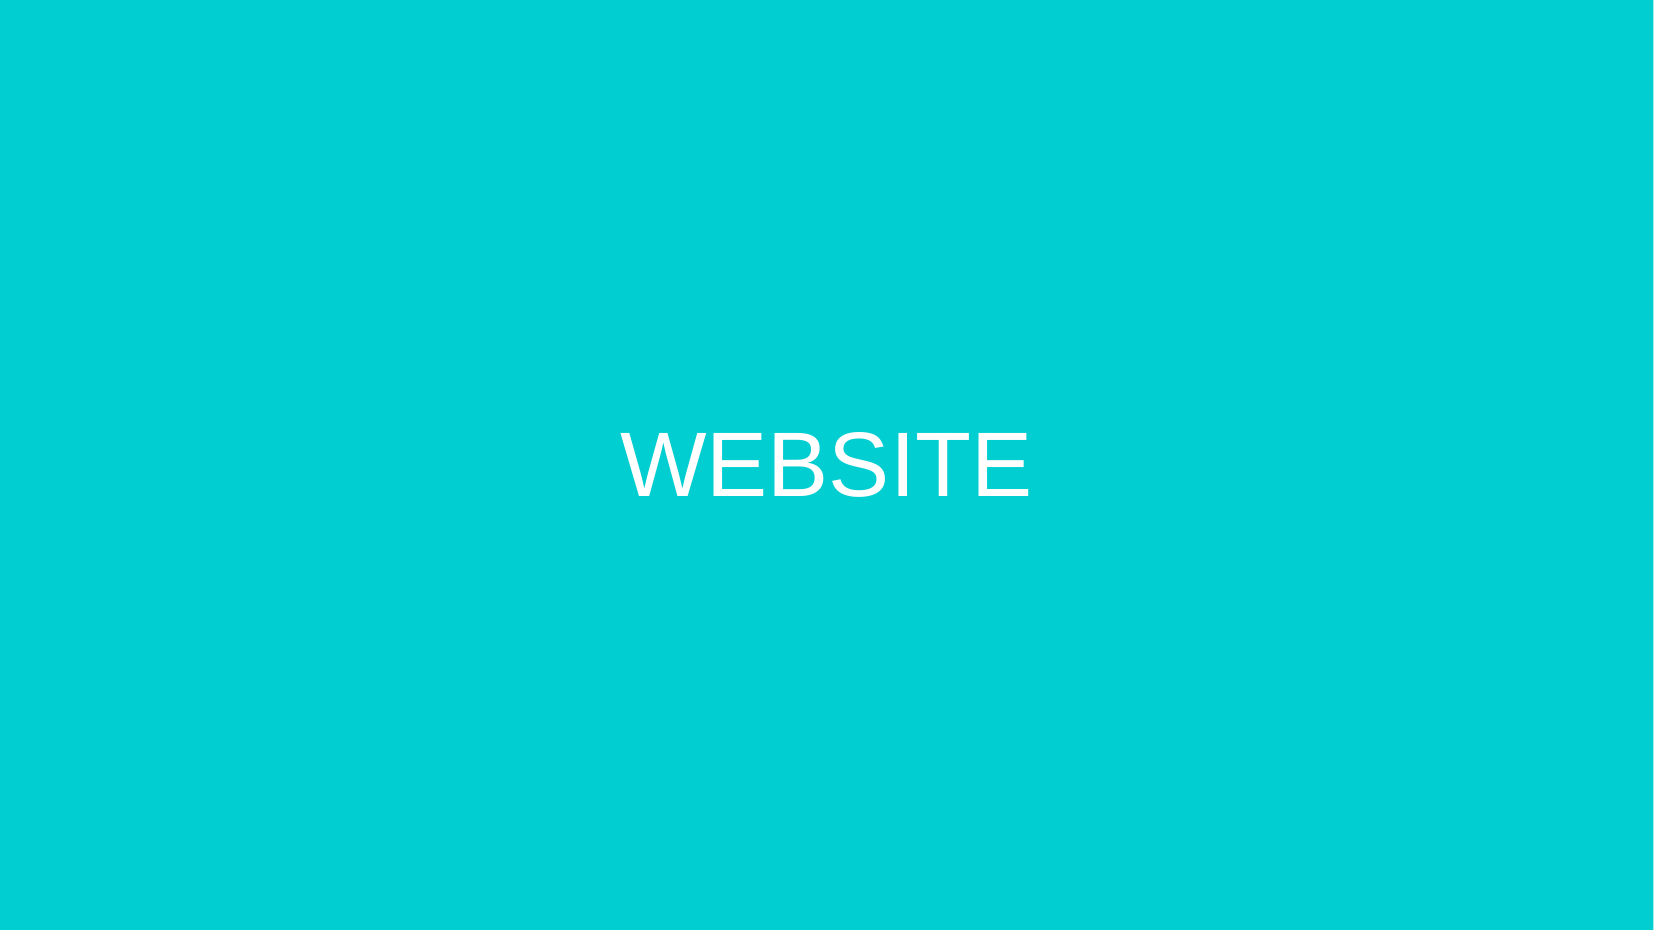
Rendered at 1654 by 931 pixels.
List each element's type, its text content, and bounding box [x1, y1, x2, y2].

title WEBSITE [82, 0, 1571, 931]
